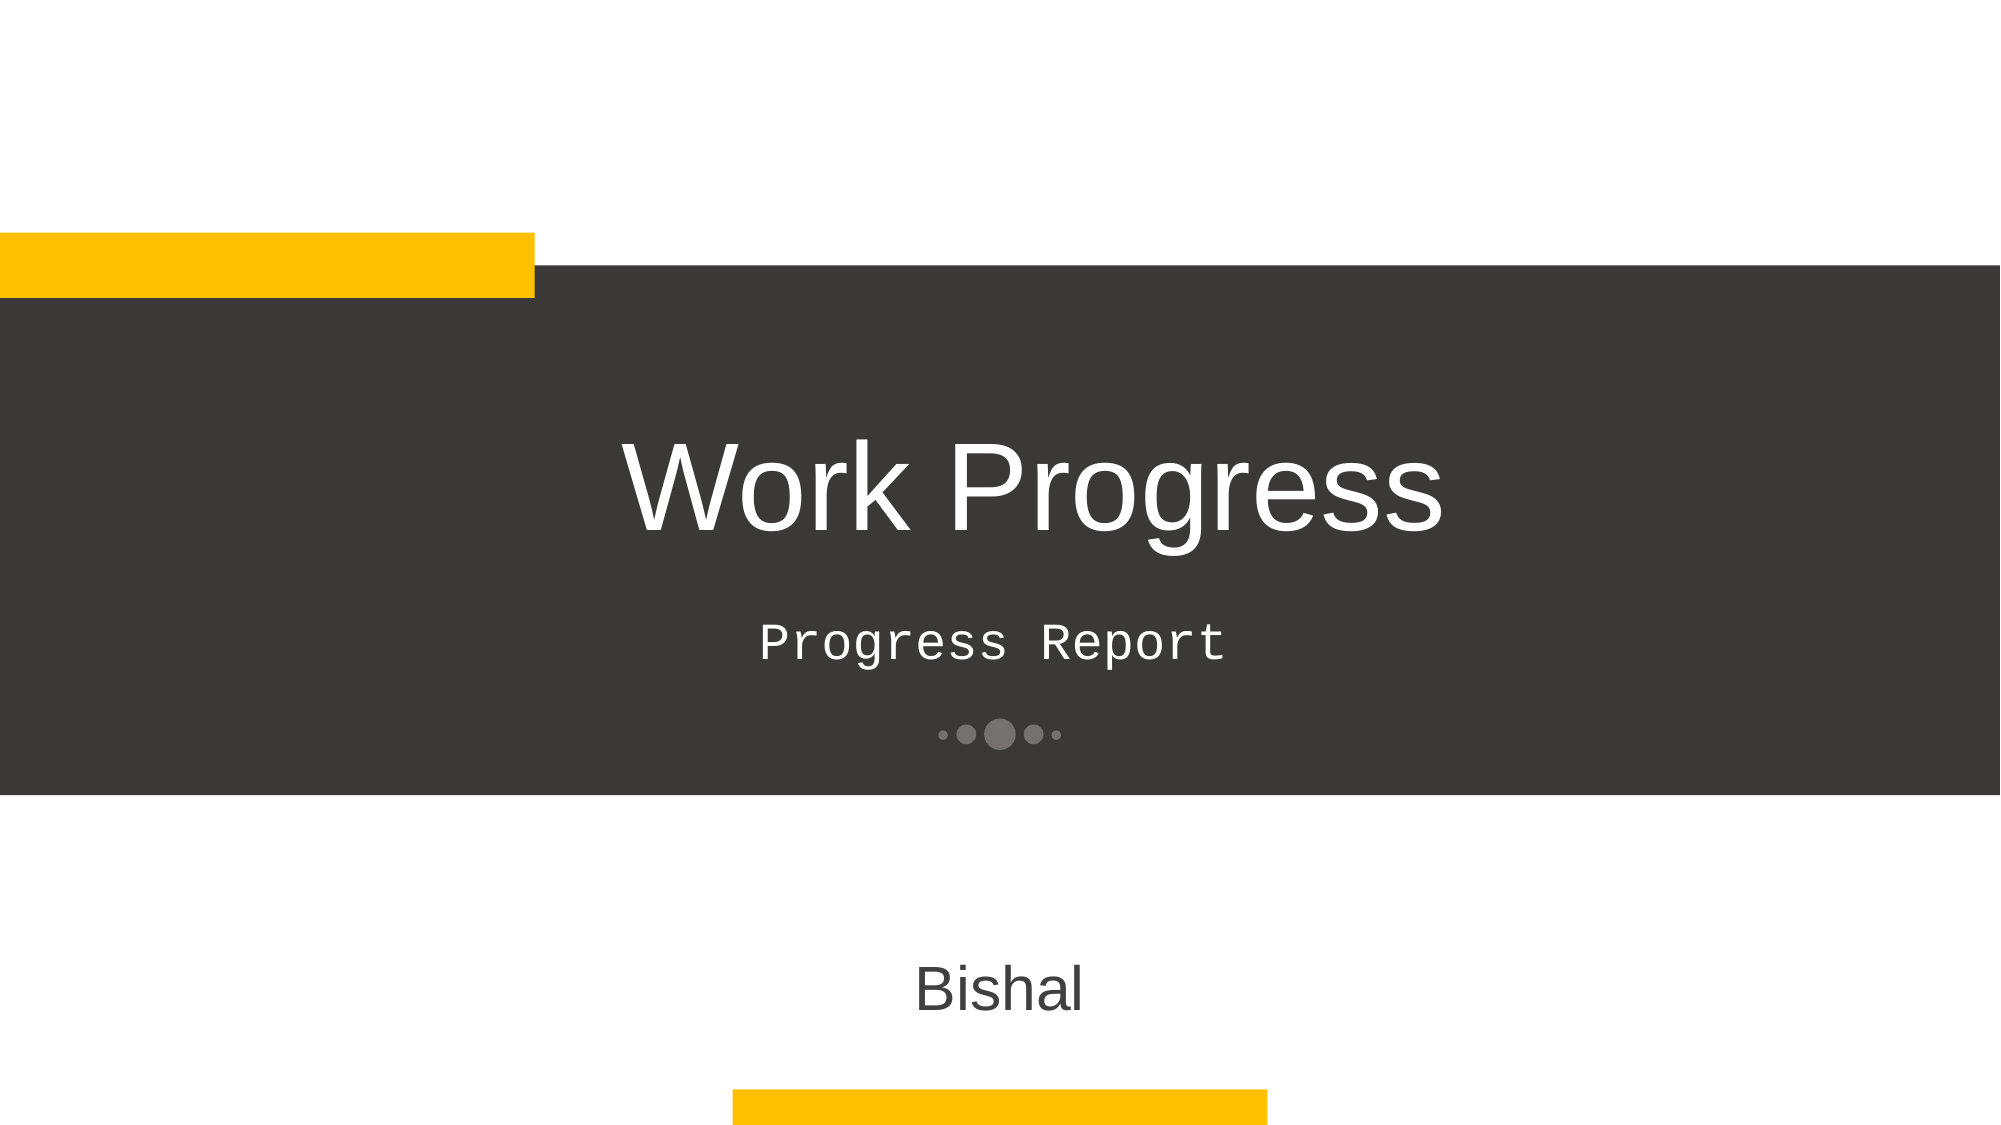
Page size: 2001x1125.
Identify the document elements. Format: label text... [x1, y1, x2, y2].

text_box Work Progress [607, 398, 1462, 563]
text_box [732, 1089, 1268, 1125]
text_box Progress Report [744, 599, 1243, 678]
text_box Bishal [899, 940, 1101, 1030]
text_box [0, 232, 2000, 796]
